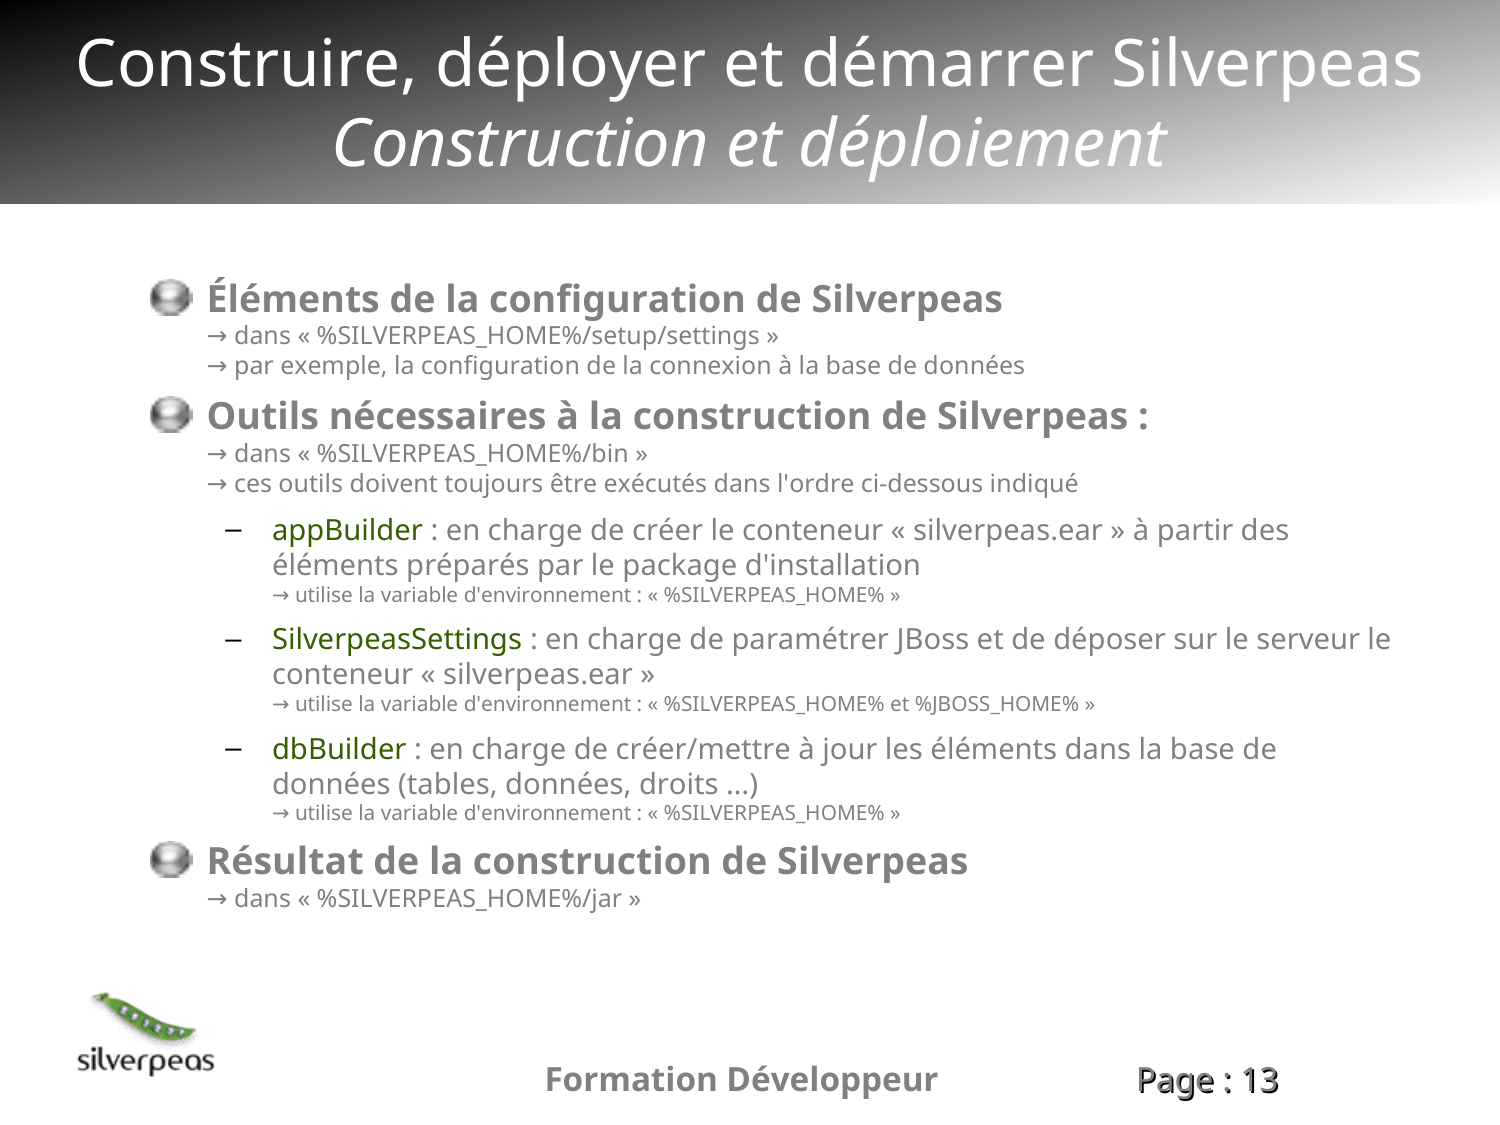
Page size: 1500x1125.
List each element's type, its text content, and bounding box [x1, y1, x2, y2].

title Construire, déployer et démarrer Silverpeas Construction et déploiement [0, 0, 1500, 201]
list Éléments de la configuration de Silverpeas → dans « %SILVERPEAS_HOME%/setup/settings » → par exemple, la configuration de la connexion à la base de données Outils nécessaires à la construction de Silverpeas : → dans « %SILVERPEAS_HOME%/bin » → ces outils doivent toujours être exécutés dans l'ordre ci-dessous indiqué appBuilder : en charge de créer le conteneur « silverpeas.ear » à partir des éléments préparés par le package d'installation → utilise la variable d'environnement : « %SILVERPEAS_HOME% » SilverpeasSettings : en charge de paramétrer JBoss et de déposer sur le serveur le conteneur « silverpeas.ear » → utilise la variable d'environnement : « %SILVERPEAS_HOME% et %JBOSS_HOME% » dbBuilder : en charge de créer/mettre à jour les éléments dans la base de données (tables, données, droits …) → utilise la variable d'environnement : « %SILVERPEAS_HOME% » Résultat de la construction de Silverpeas → dans « %SILVERPEAS_HOME%/jar » [135, 267, 1411, 1025]
picture [68, 985, 225, 1083]
